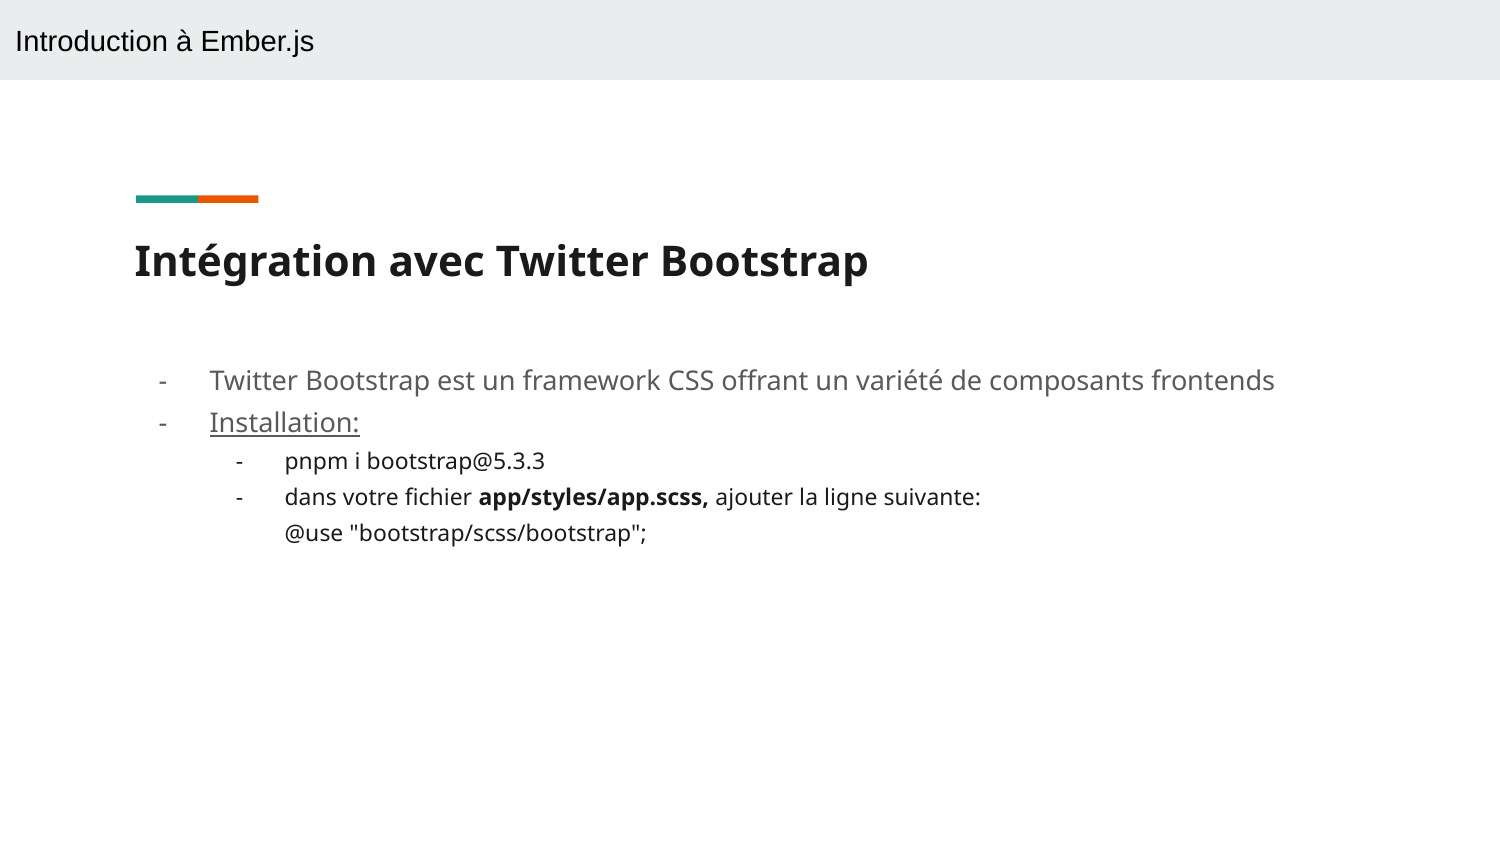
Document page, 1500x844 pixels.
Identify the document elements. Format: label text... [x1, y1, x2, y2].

title Intégration avec Twitter Bootstrap [119, 216, 1381, 305]
list Twitter Bootstrap est un framework CSS offrant un variété de composants frontends Installation: pnpm i bootstrap@5.3.3 dans votre fichier app/styles/app.scss, ajouter la ligne suivante: @use "bootstrap/scss/bootstrap"; [119, 341, 1381, 712]
